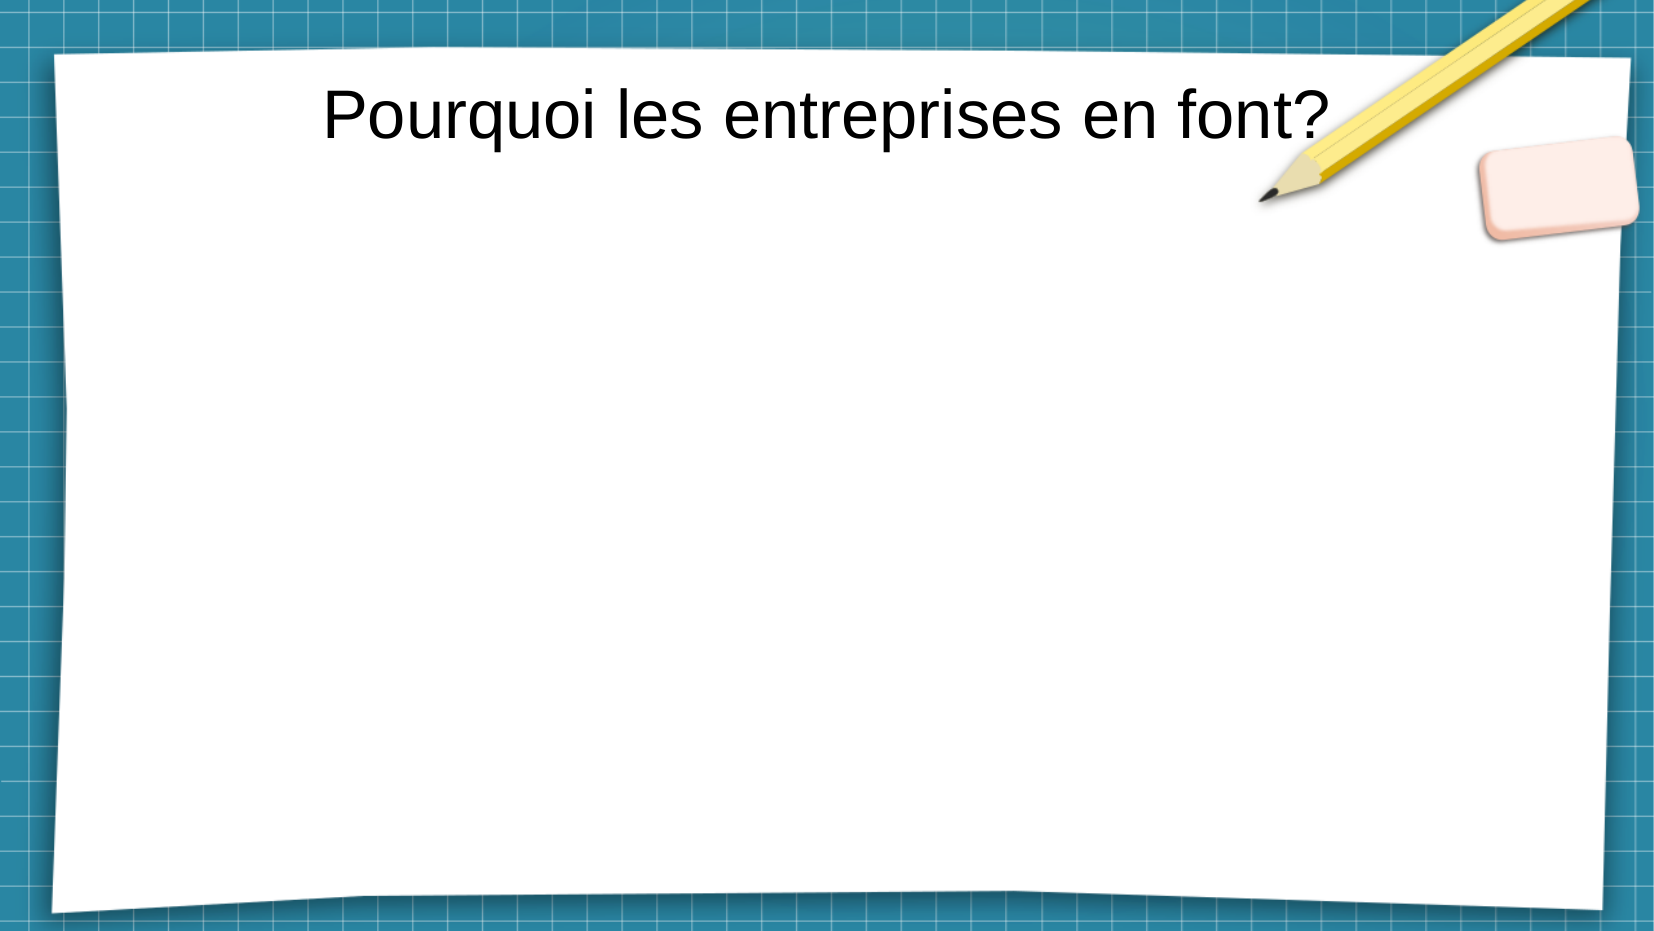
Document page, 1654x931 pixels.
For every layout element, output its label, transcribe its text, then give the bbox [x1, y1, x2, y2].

title Pourquoi les entreprises en font? [82, 36, 1571, 193]
picture [0, 0, 1654, 931]
